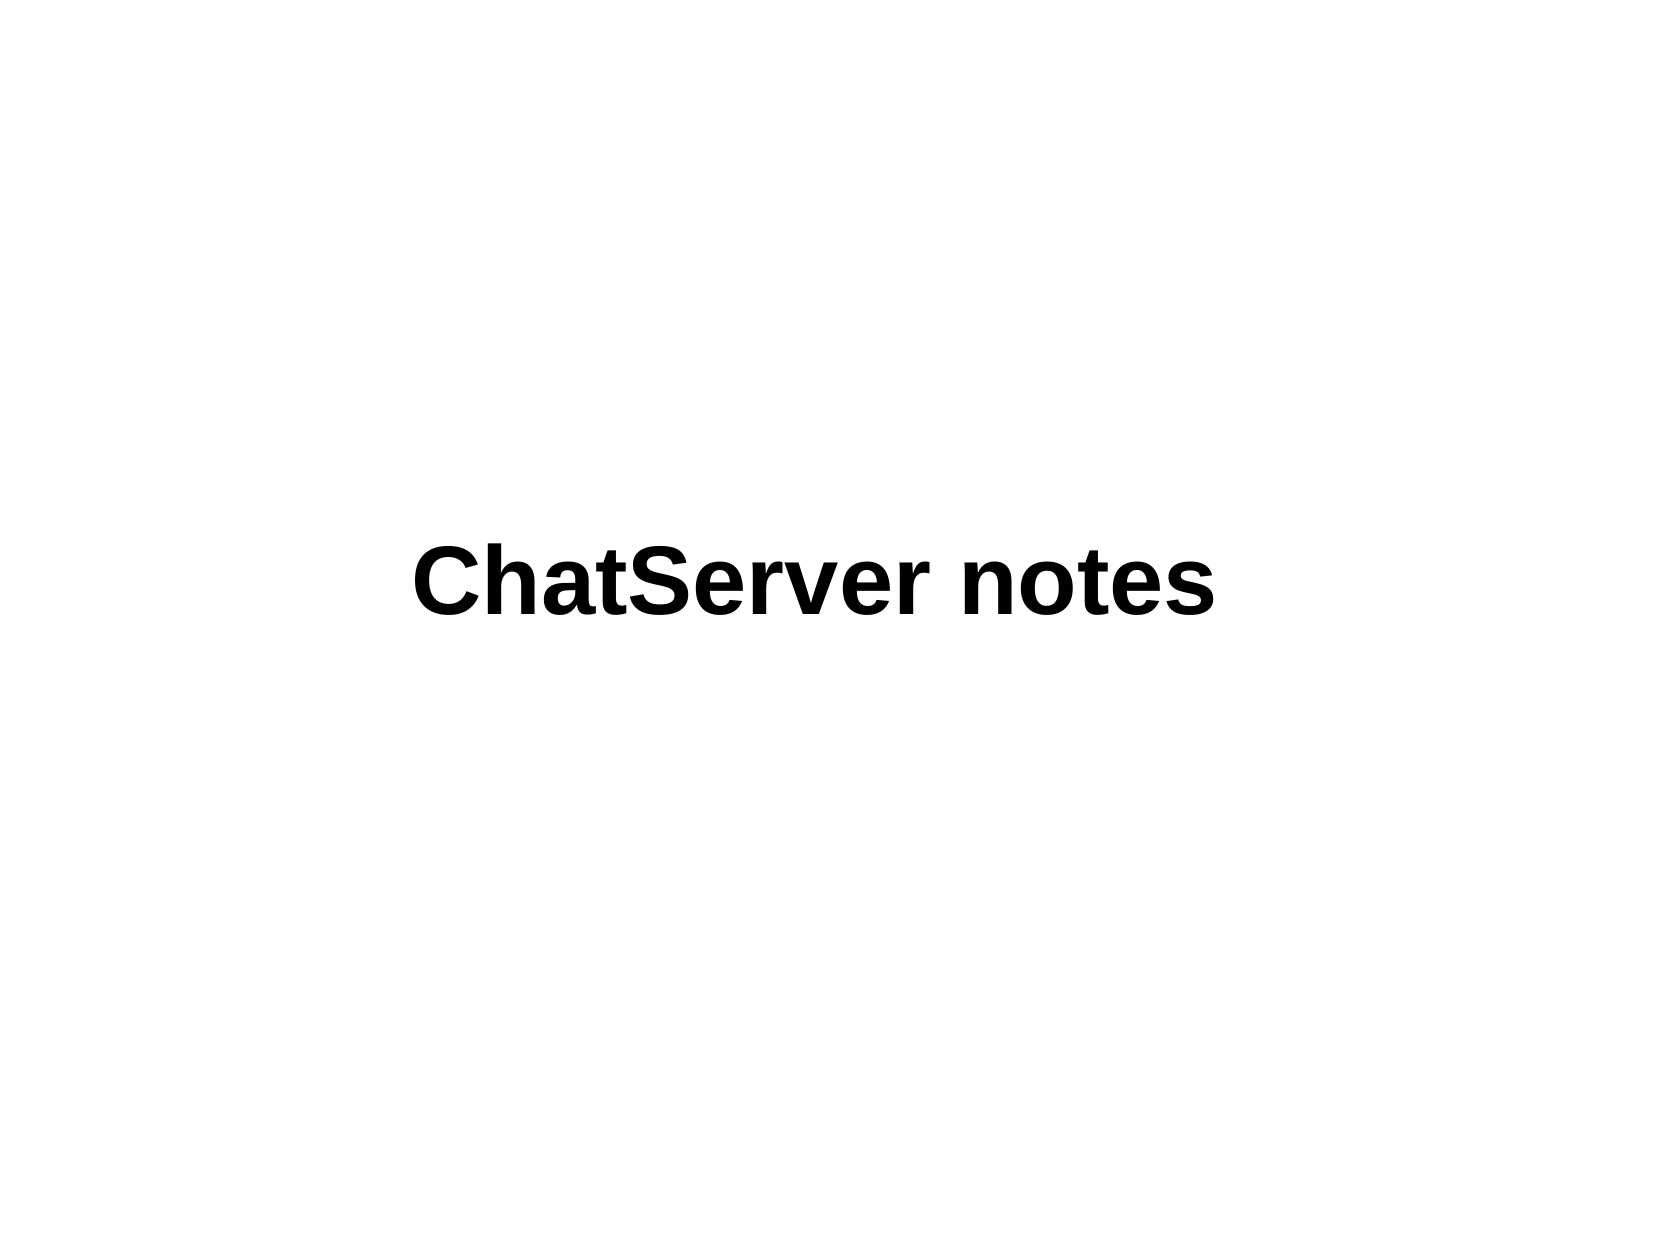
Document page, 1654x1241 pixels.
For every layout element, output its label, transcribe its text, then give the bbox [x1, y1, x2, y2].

title ChatServer notes [70, 507, 1559, 654]
